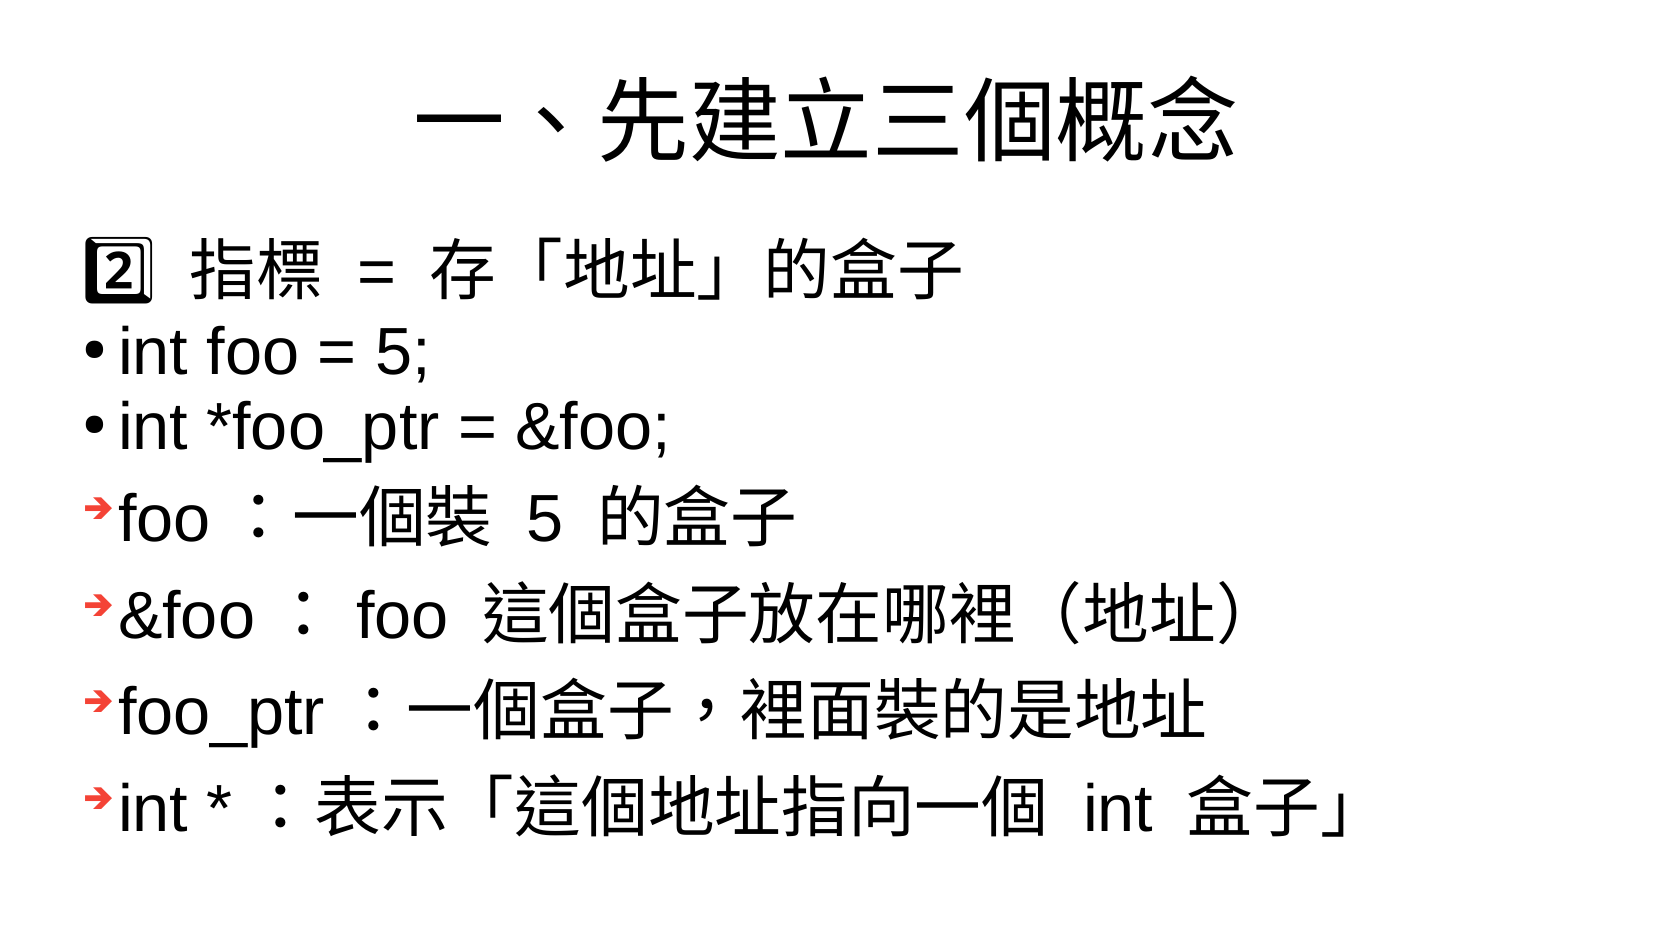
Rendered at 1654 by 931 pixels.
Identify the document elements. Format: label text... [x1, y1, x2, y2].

title 一、先建立三個概念 [82, 37, 1571, 193]
subtitle 2️⃣ 指標 = 存「地址」的盒子 int foo = 5; int *foo_ptr = &foo; foo：一個裝 5 的盒子 &foo：foo 這個盒子放在哪裡（地址） foo_ptr：一個盒子，裡面裝的是地址 int *：表示「這個地址指向一個 int 盒子」 [82, 217, 1571, 851]
